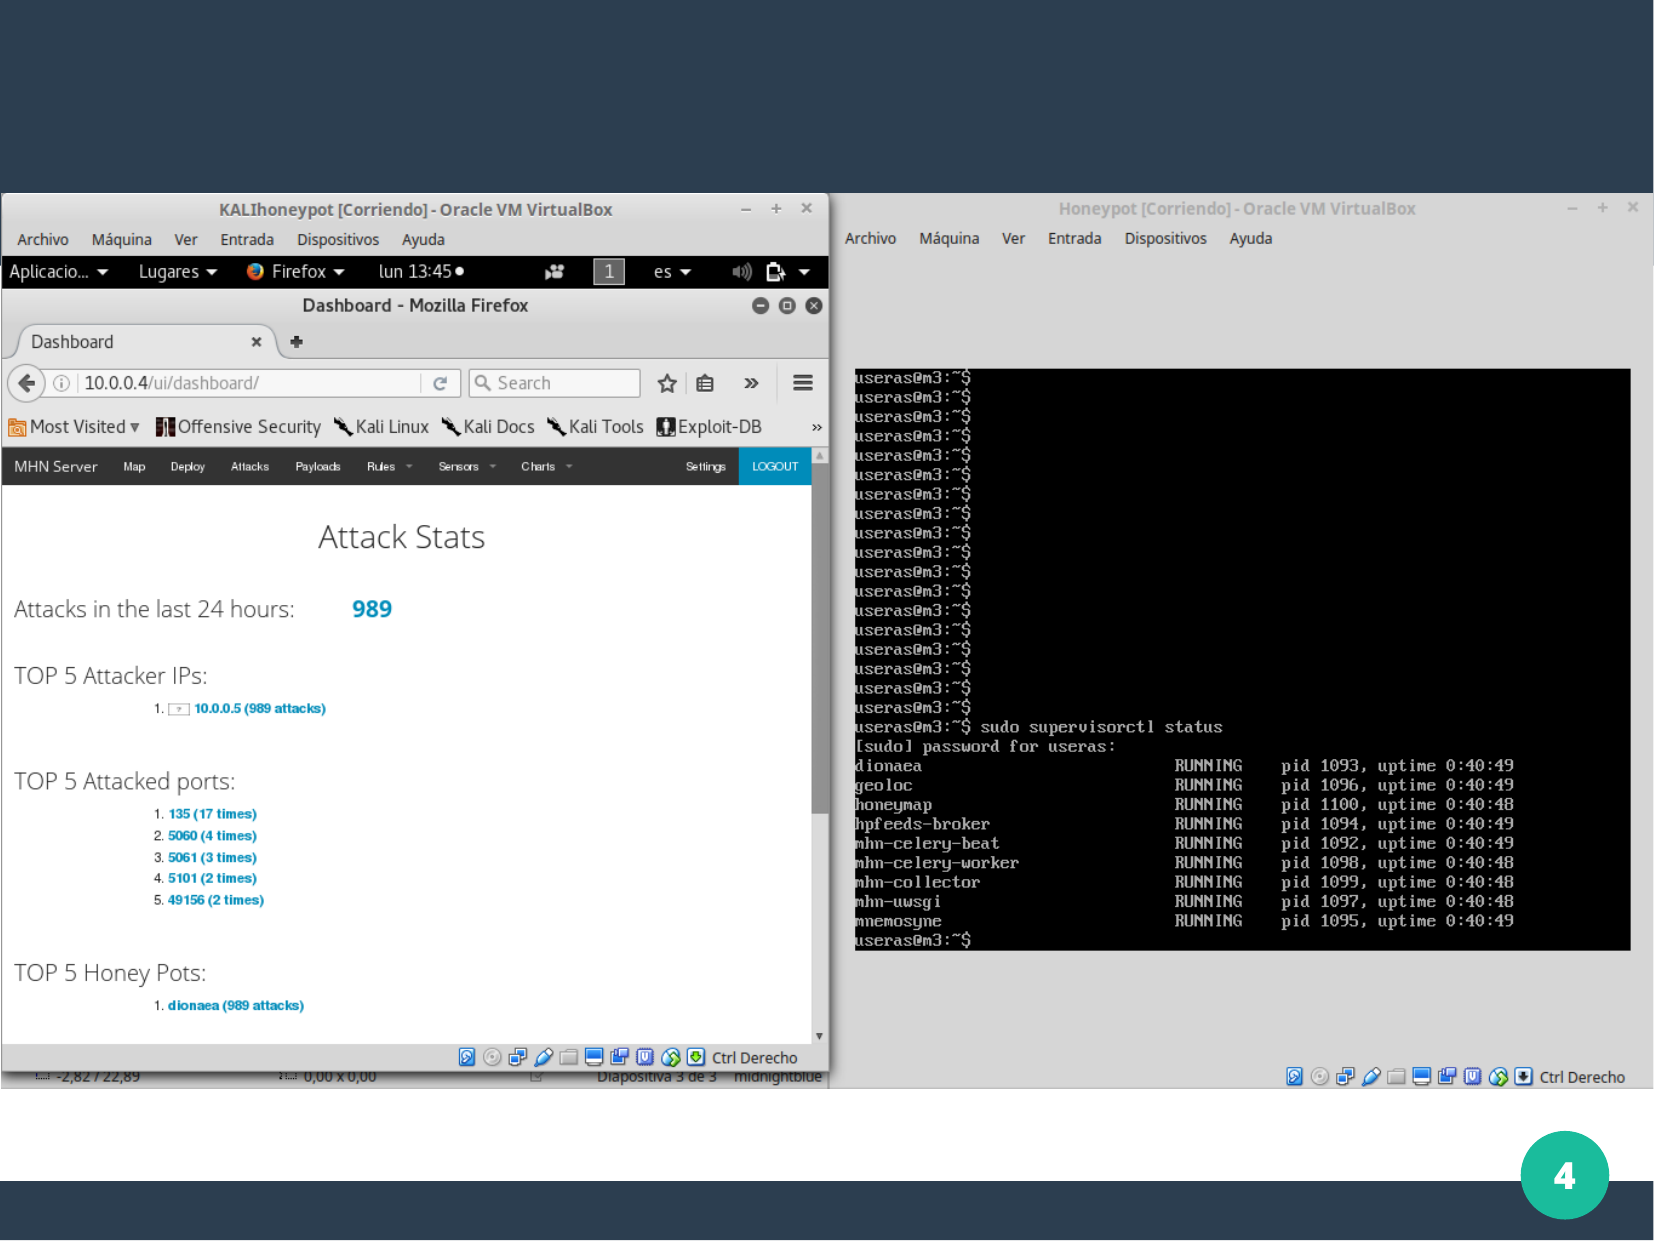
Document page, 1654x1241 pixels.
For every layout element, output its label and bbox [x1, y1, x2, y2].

picture [1, 193, 1654, 1089]
